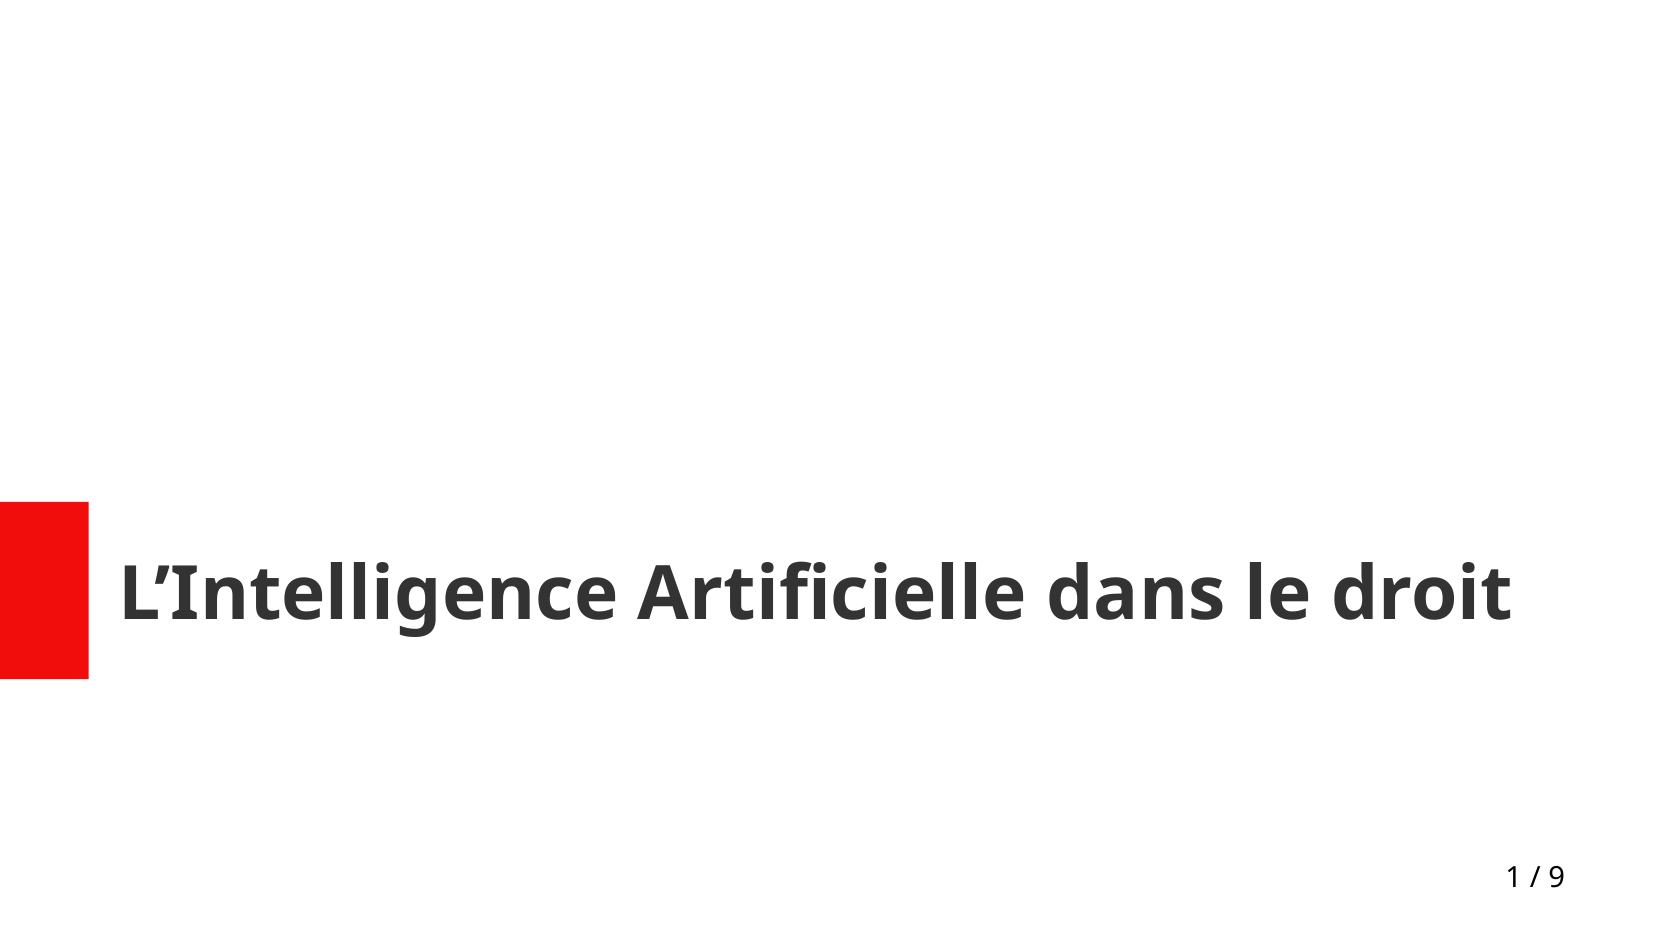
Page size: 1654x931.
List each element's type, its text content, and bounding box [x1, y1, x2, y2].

title L’Intelligence Artificielle dans le droit [118, 501, 1536, 680]
